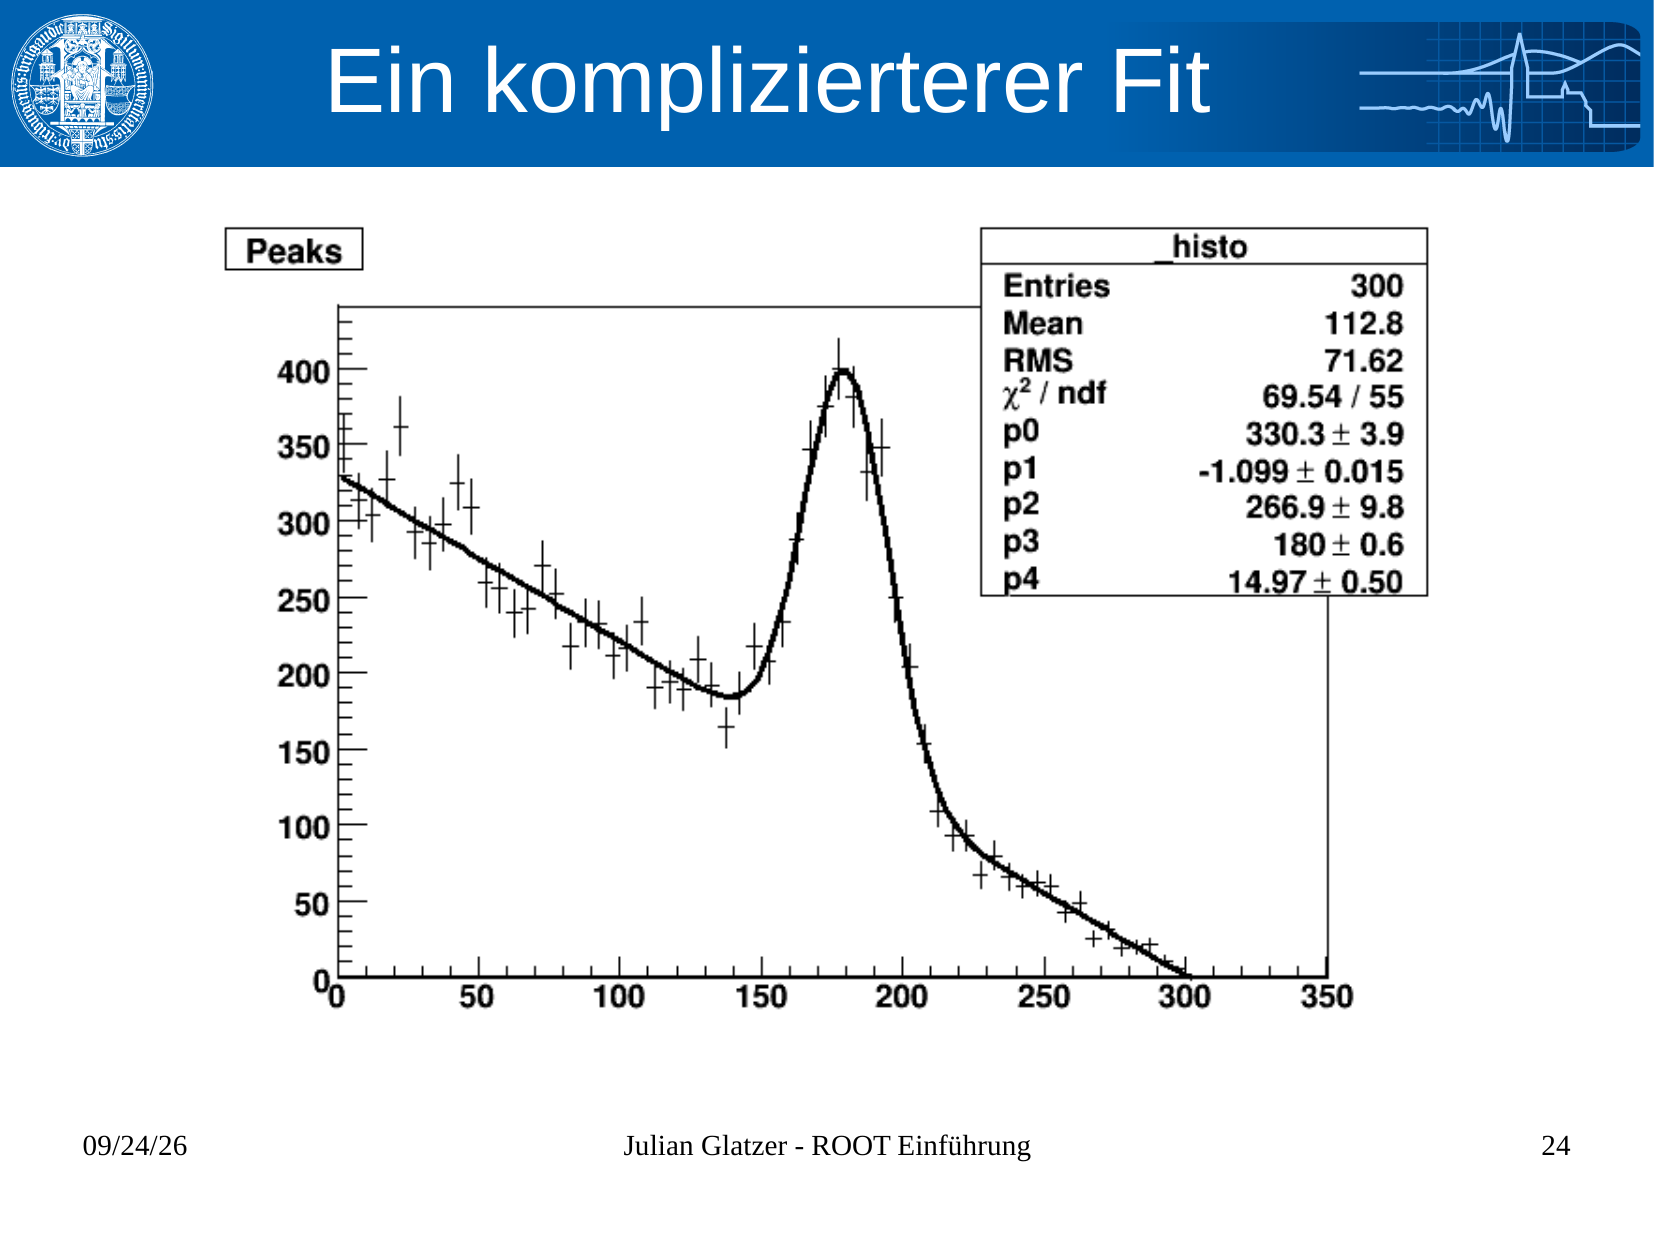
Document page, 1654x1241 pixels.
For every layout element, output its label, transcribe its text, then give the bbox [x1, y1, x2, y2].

title Ein komplizierterer Fit [187, 11, 1351, 151]
picture [214, 224, 1453, 1062]
picture [0, 0, 1654, 167]
